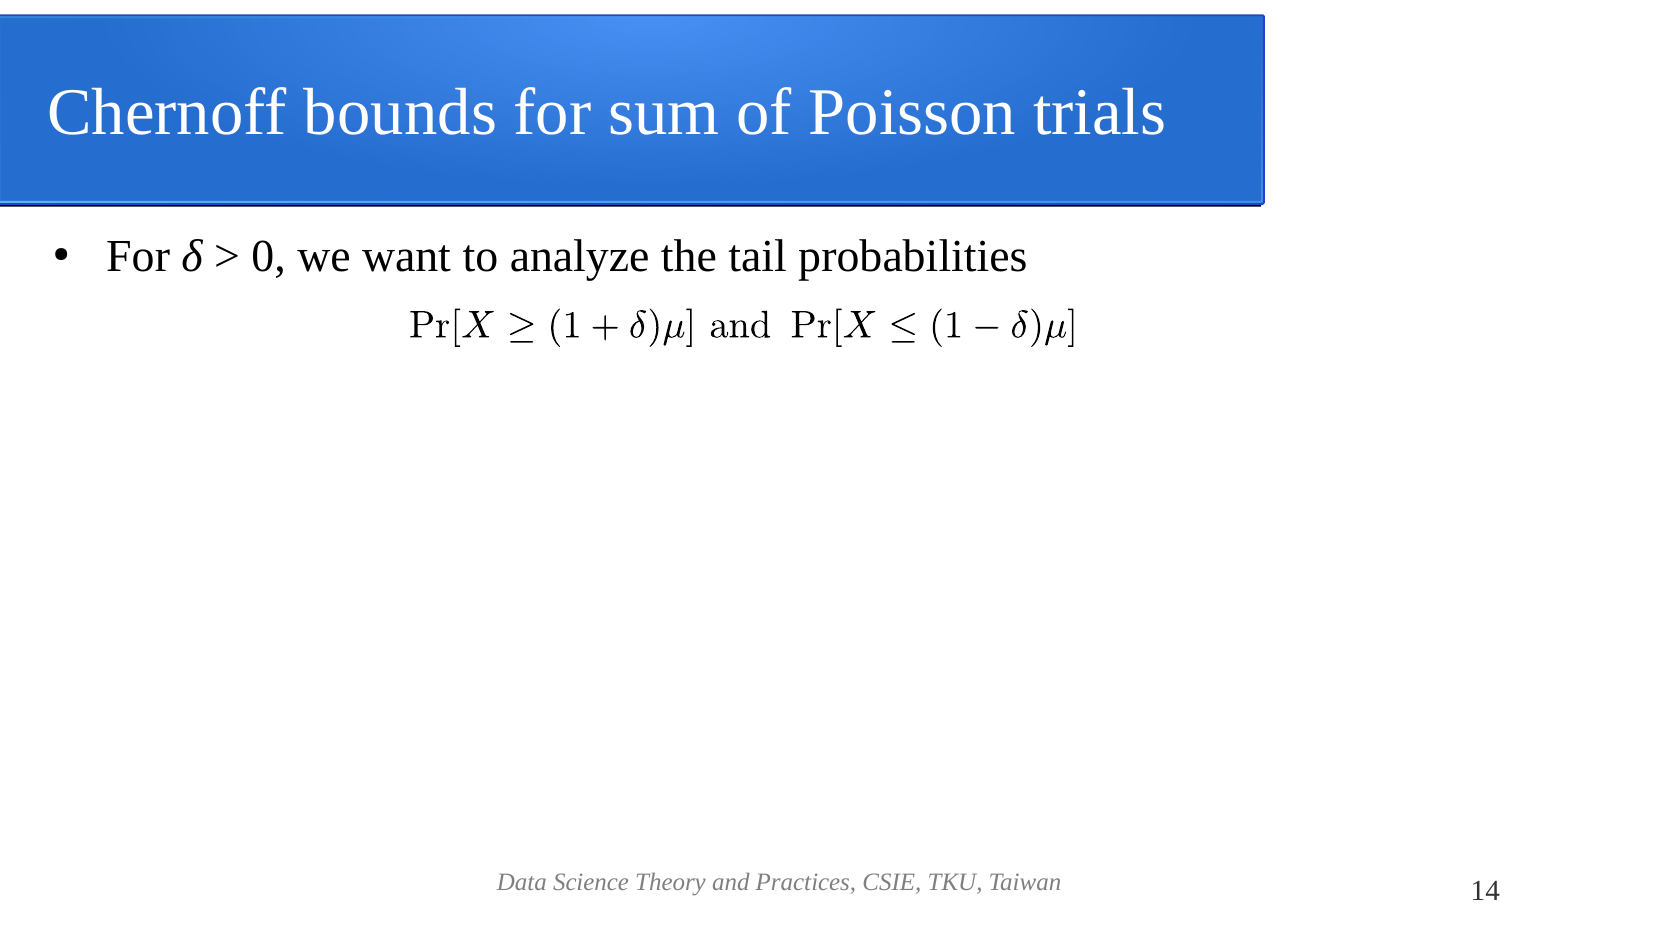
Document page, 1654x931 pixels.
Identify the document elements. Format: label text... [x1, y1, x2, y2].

list For δ > 0, we want to analyze the tail probabilities [35, 230, 1524, 770]
picture [407, 307, 1075, 349]
title Chernoff bounds for sum of Poisson trials [47, 35, 1199, 189]
